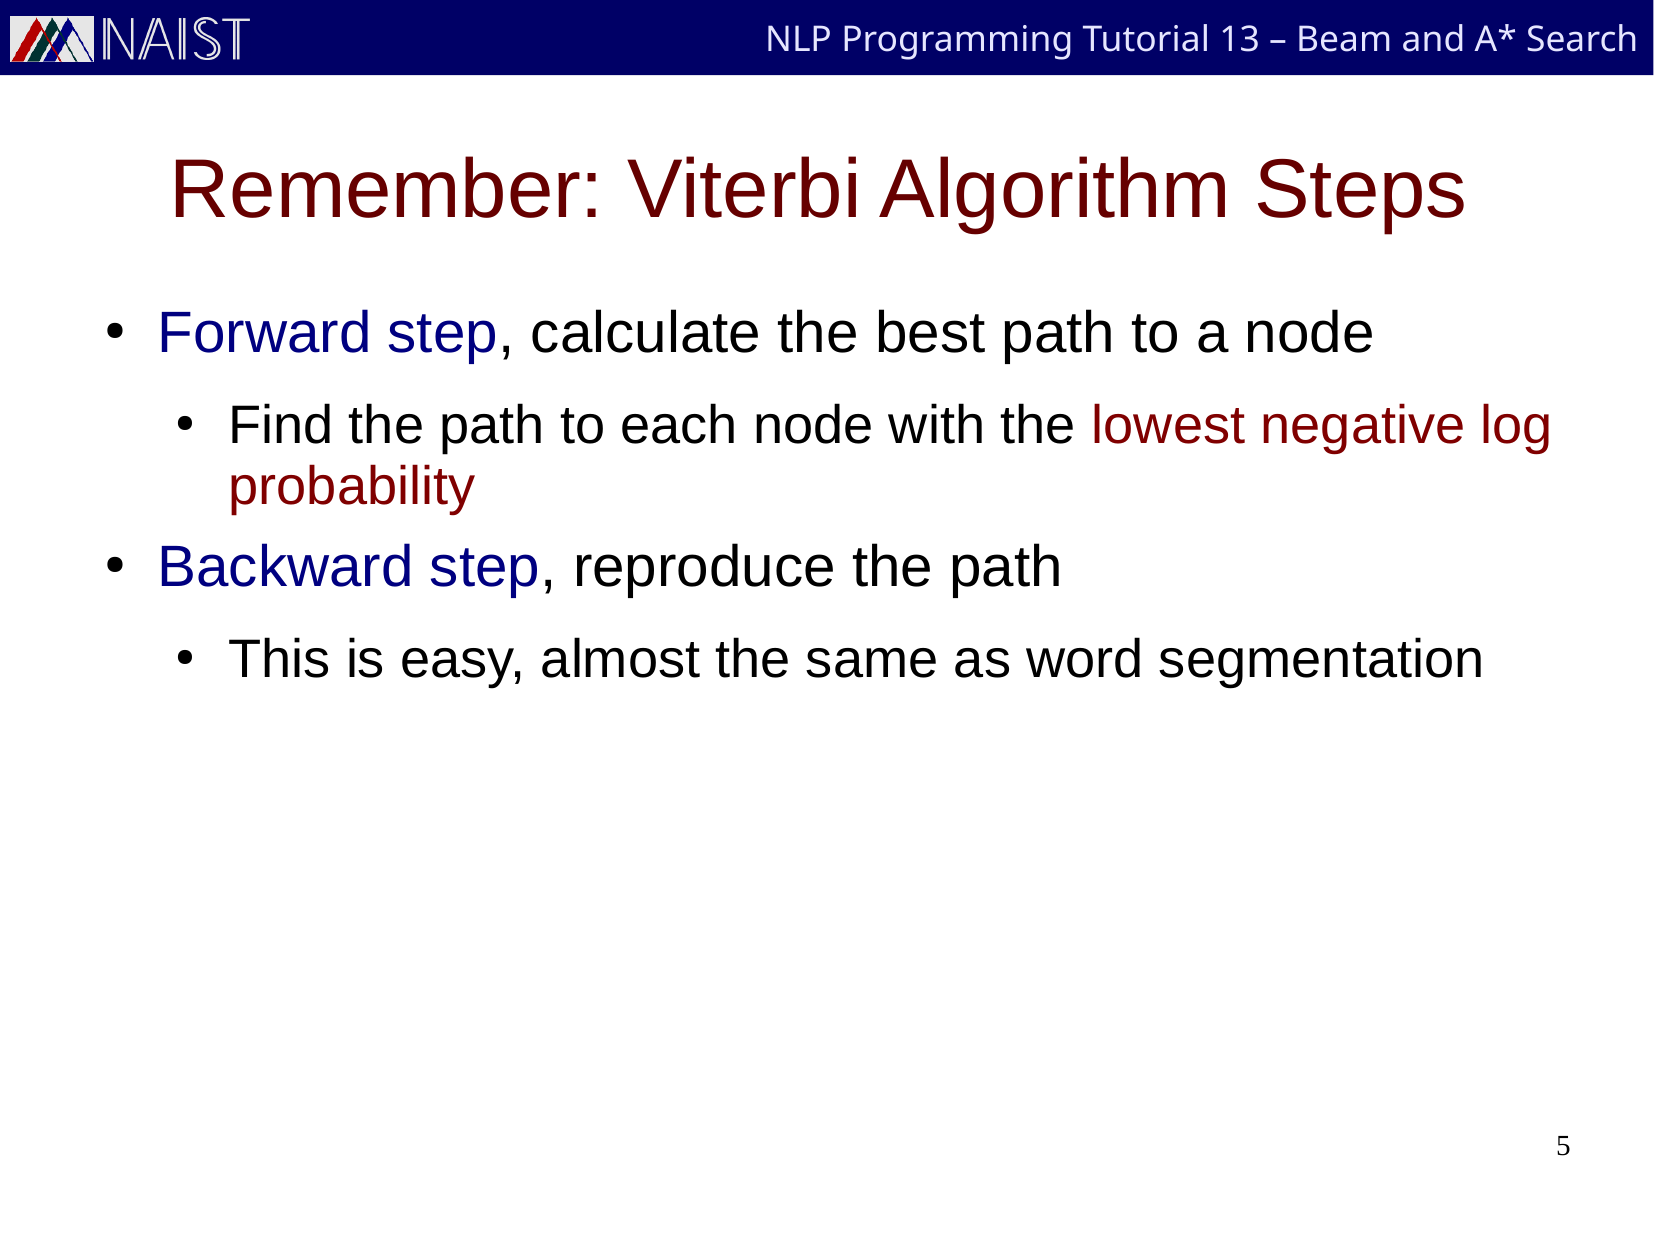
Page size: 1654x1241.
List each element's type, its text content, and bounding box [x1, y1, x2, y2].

picture [102, 17, 251, 60]
list Forward step, calculate the best path to a node Find the path to each node with the lowest negative log probability Backward step, reproduce the path This is easy, almost the same as word segmentation [86, 300, 1576, 1119]
title Remember: Viterbi Algorithm Steps [75, 92, 1564, 285]
picture [10, 16, 94, 62]
